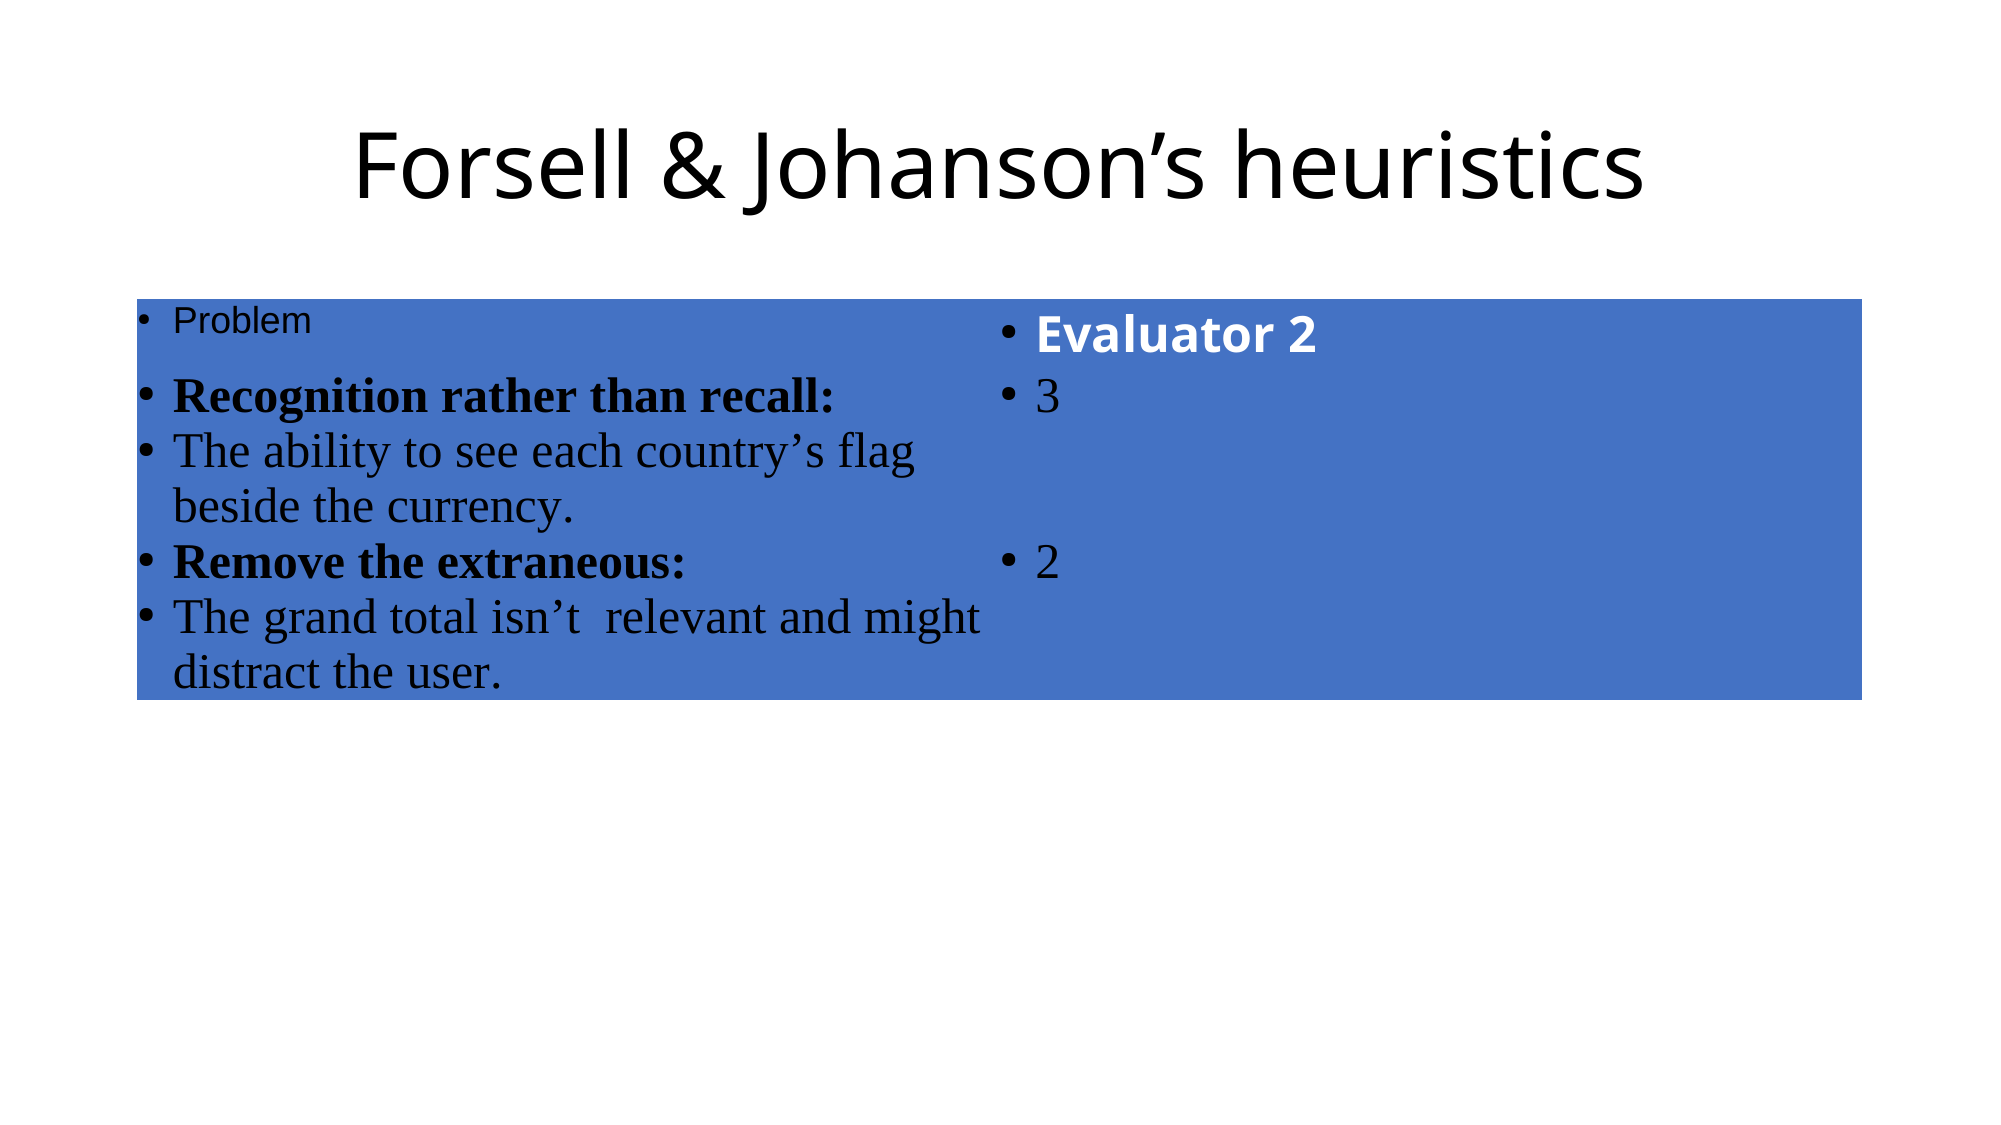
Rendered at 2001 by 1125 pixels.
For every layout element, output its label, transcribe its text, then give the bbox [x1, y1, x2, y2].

table_cell Remove the extraneous: The grand total isn’t relevant and might distract the user. [137, 534, 1000, 700]
title Forsell & Johanson’s heuristics [137, 59, 1863, 278]
table_cell Recognition rather than recall: The ability to see each country’s flag beside the currency. [137, 368, 1000, 534]
table_cell 2 [1000, 534, 1862, 700]
table_header Problem [137, 299, 1000, 368]
table_cell 3 [1000, 368, 1862, 534]
table_header Evaluator 2 [1000, 299, 1862, 368]
